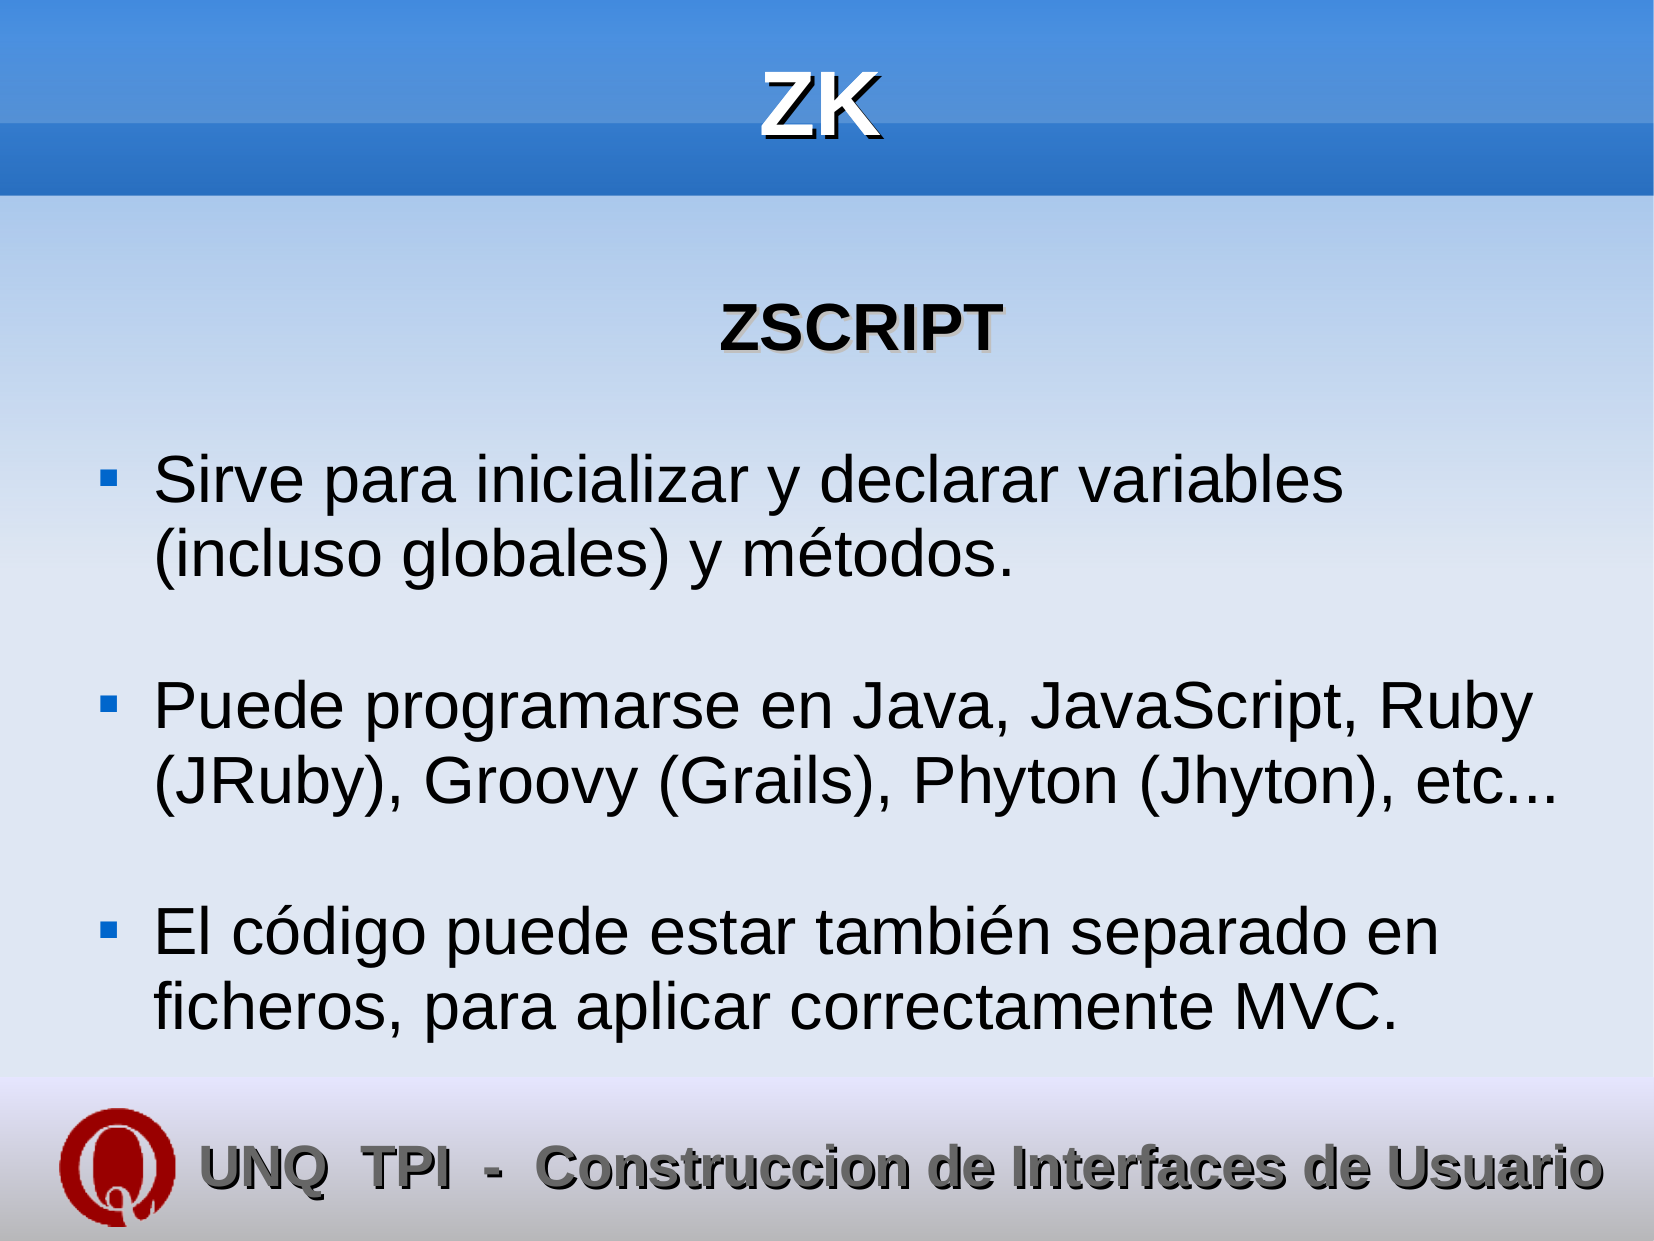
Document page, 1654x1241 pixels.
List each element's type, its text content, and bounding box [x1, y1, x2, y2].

title ZK [76, 0, 1566, 208]
picture [0, 0, 1654, 1077]
list ZSCRIPT Sirve para inicializar y declarar variables (incluso globales) y métodos. Puede programarse en Java, JavaScript, Ruby (JRuby), Groovy (Grails), Phyton (Jhyton), etc... El código puede estar también separado en ficheros, para aplicar correctamente MVC. [82, 290, 1571, 1077]
picture [59, 1108, 178, 1227]
title UNQ TPI - Construccion de Interfaces de Usuario [0, 1077, 1654, 1241]
